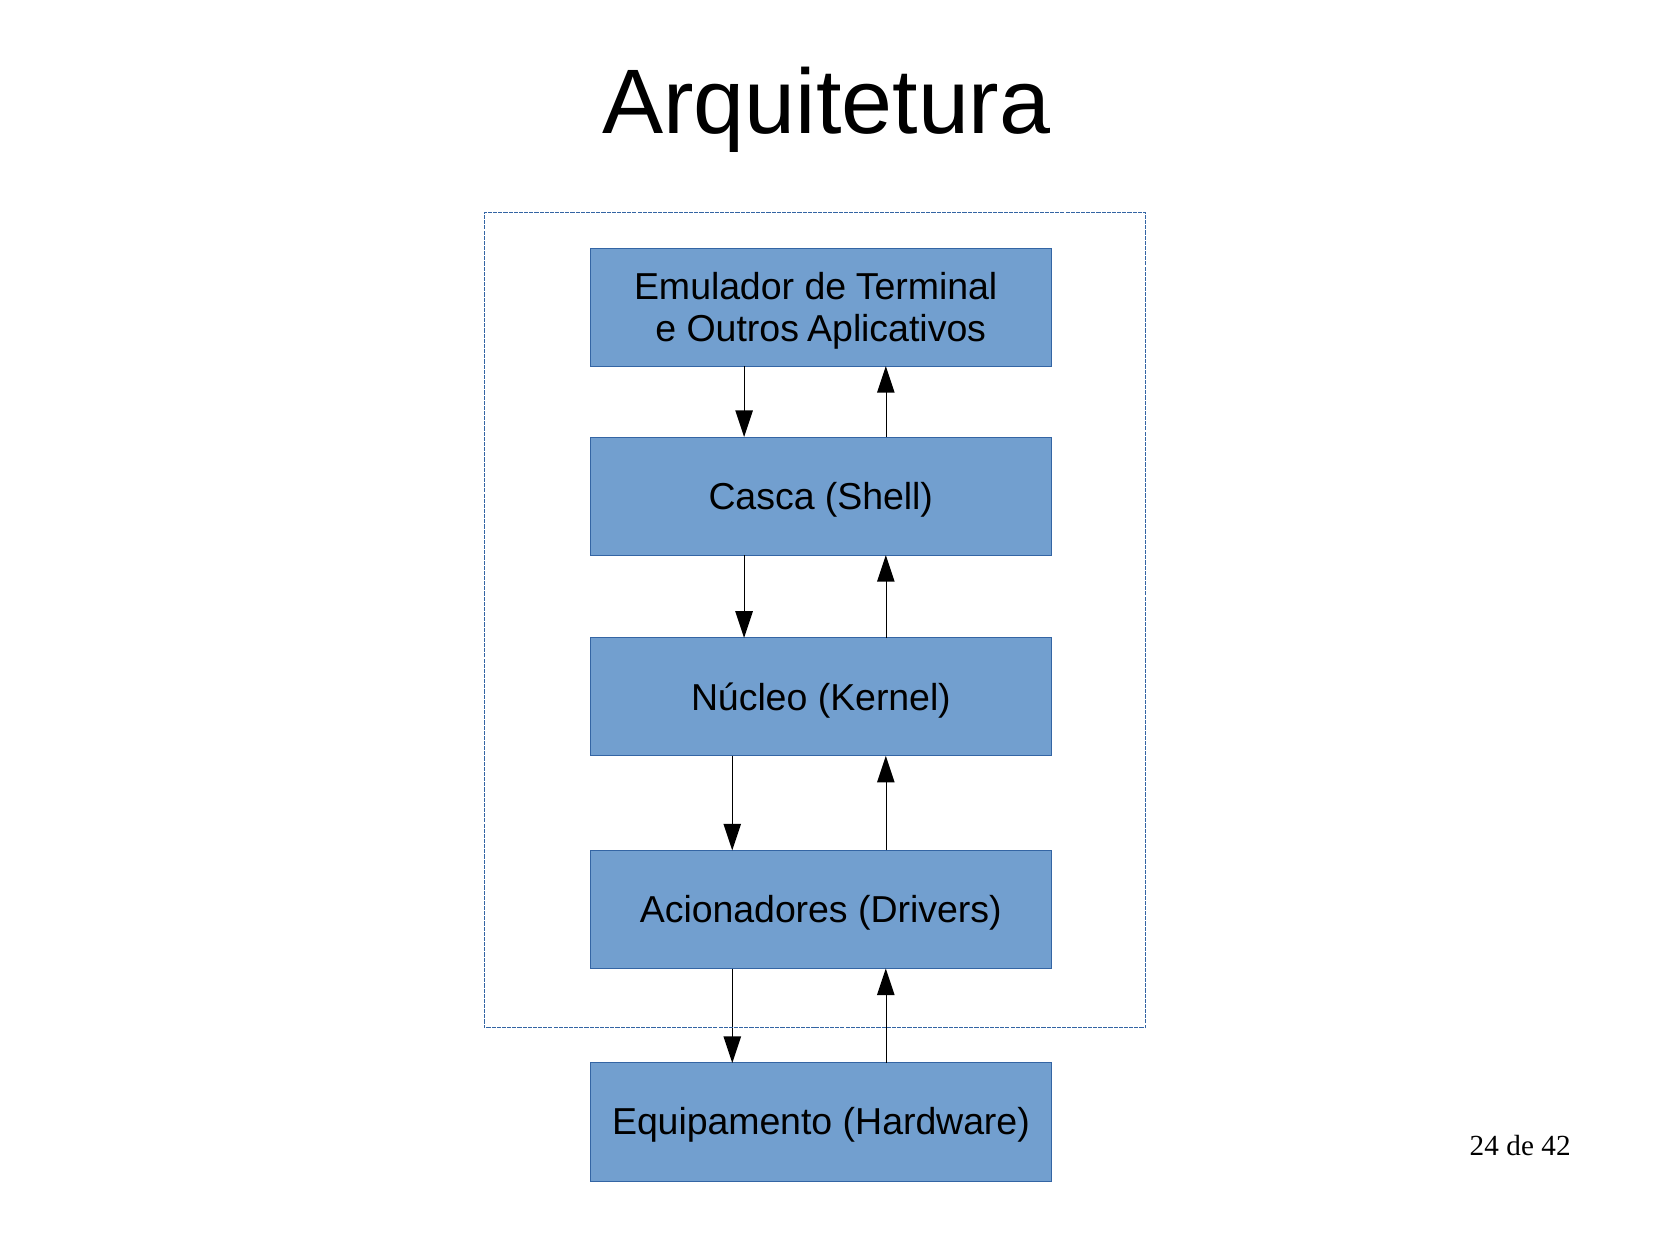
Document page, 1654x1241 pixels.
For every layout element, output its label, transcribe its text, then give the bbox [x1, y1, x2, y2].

text_box [484, 212, 1146, 1028]
title Arquitetura [82, 49, 1571, 154]
text_box Equipamento (Hardware) [590, 1062, 1052, 1182]
